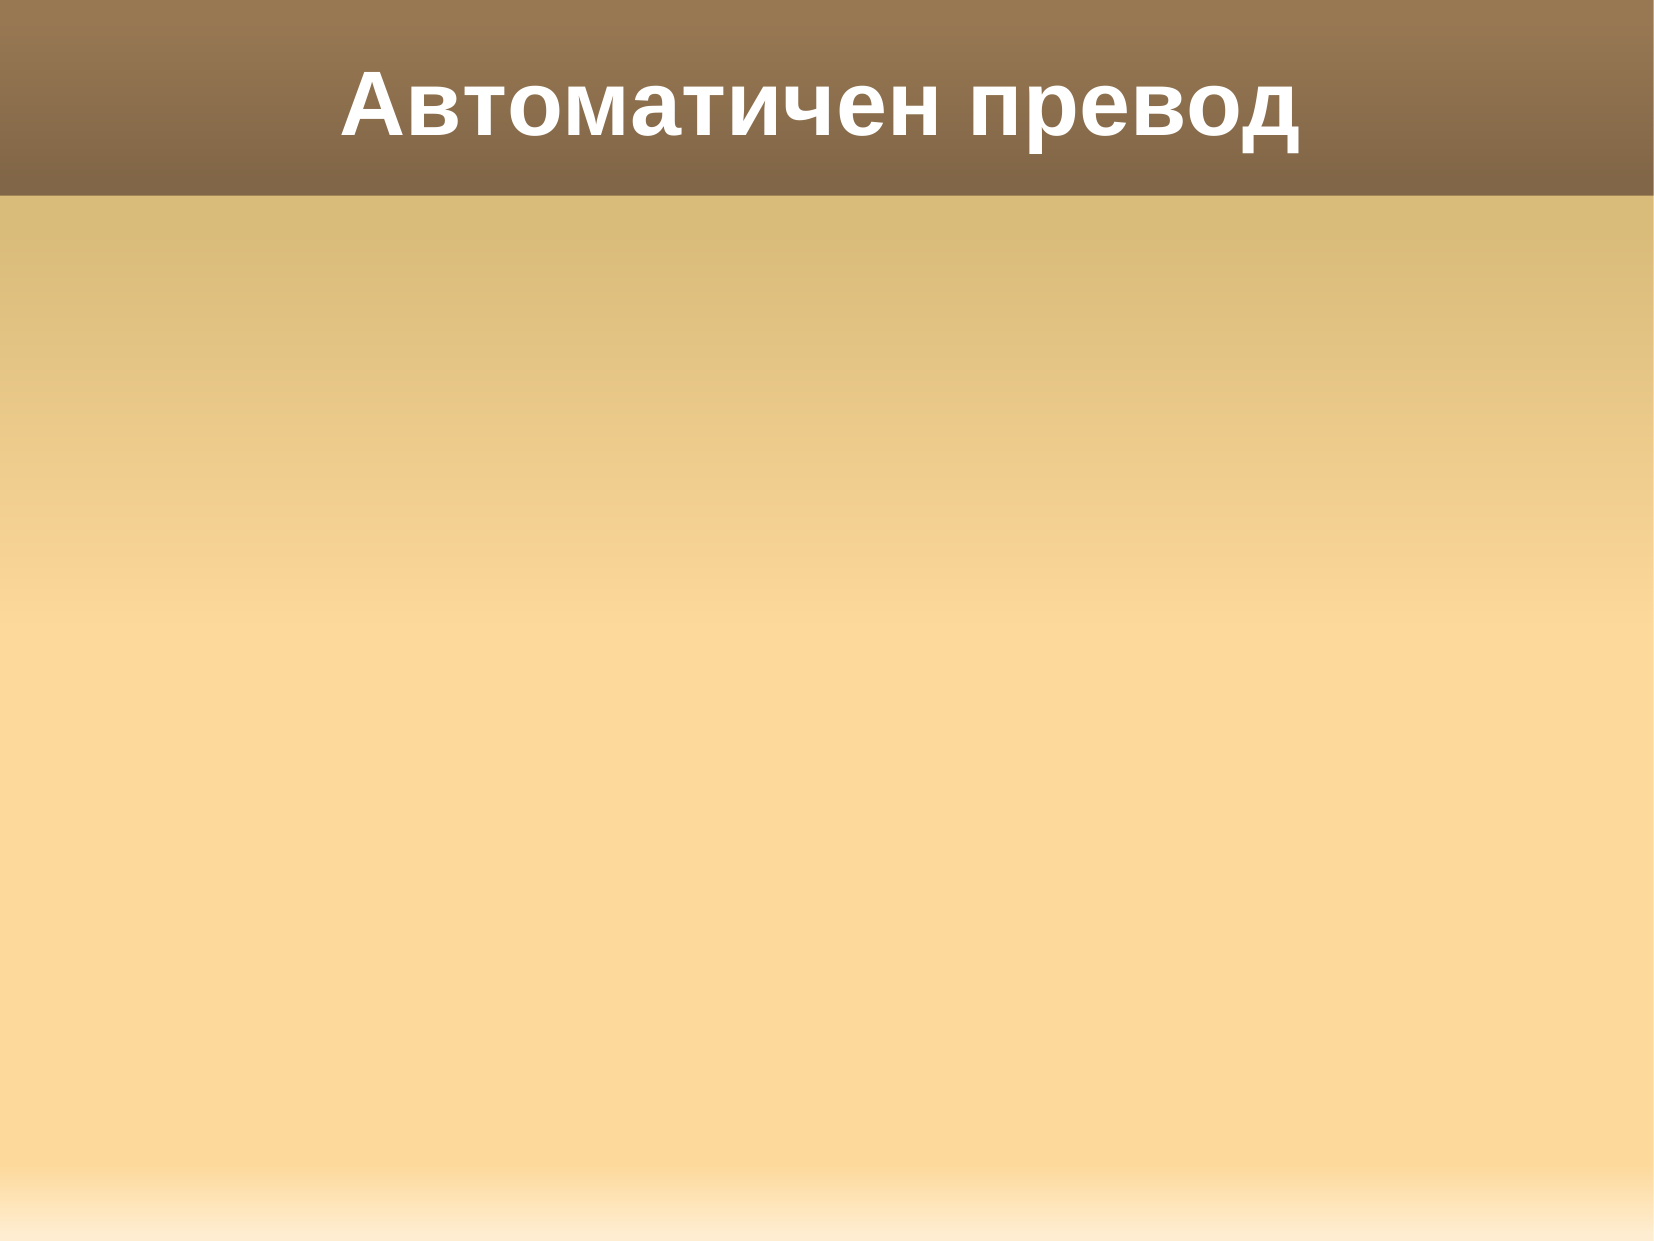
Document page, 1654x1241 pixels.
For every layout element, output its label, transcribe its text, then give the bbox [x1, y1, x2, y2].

picture [0, 0, 1654, 1241]
title Автоматичен превод [76, 7, 1565, 200]
